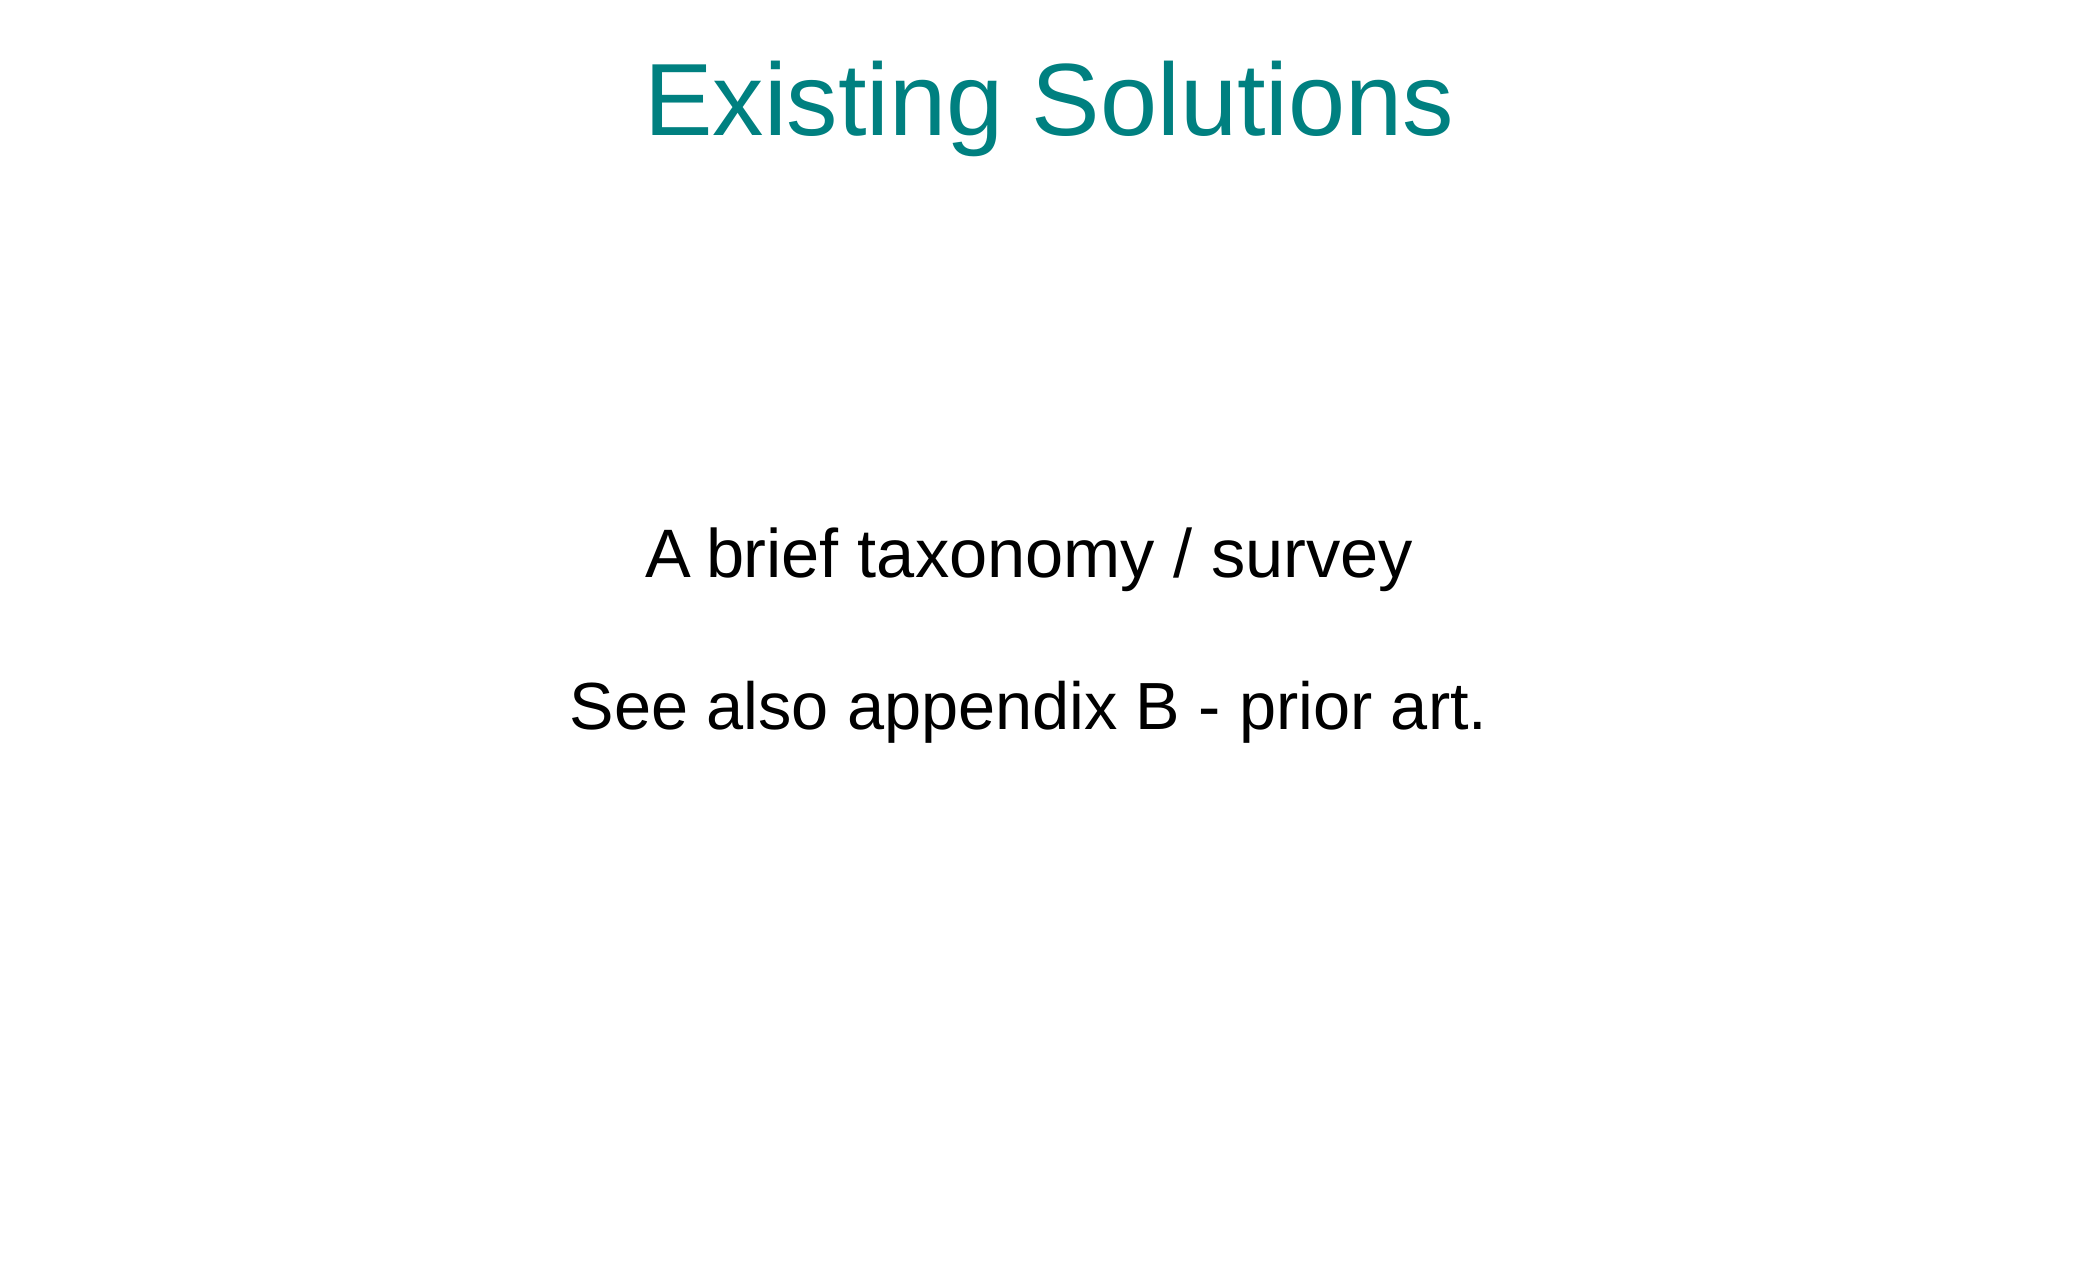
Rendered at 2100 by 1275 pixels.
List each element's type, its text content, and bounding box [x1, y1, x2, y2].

title Existing Solutions [105, 42, 1995, 273]
subtitle A brief taxonomy / survey See also appendix B - prior art. [105, 298, 1953, 1038]
